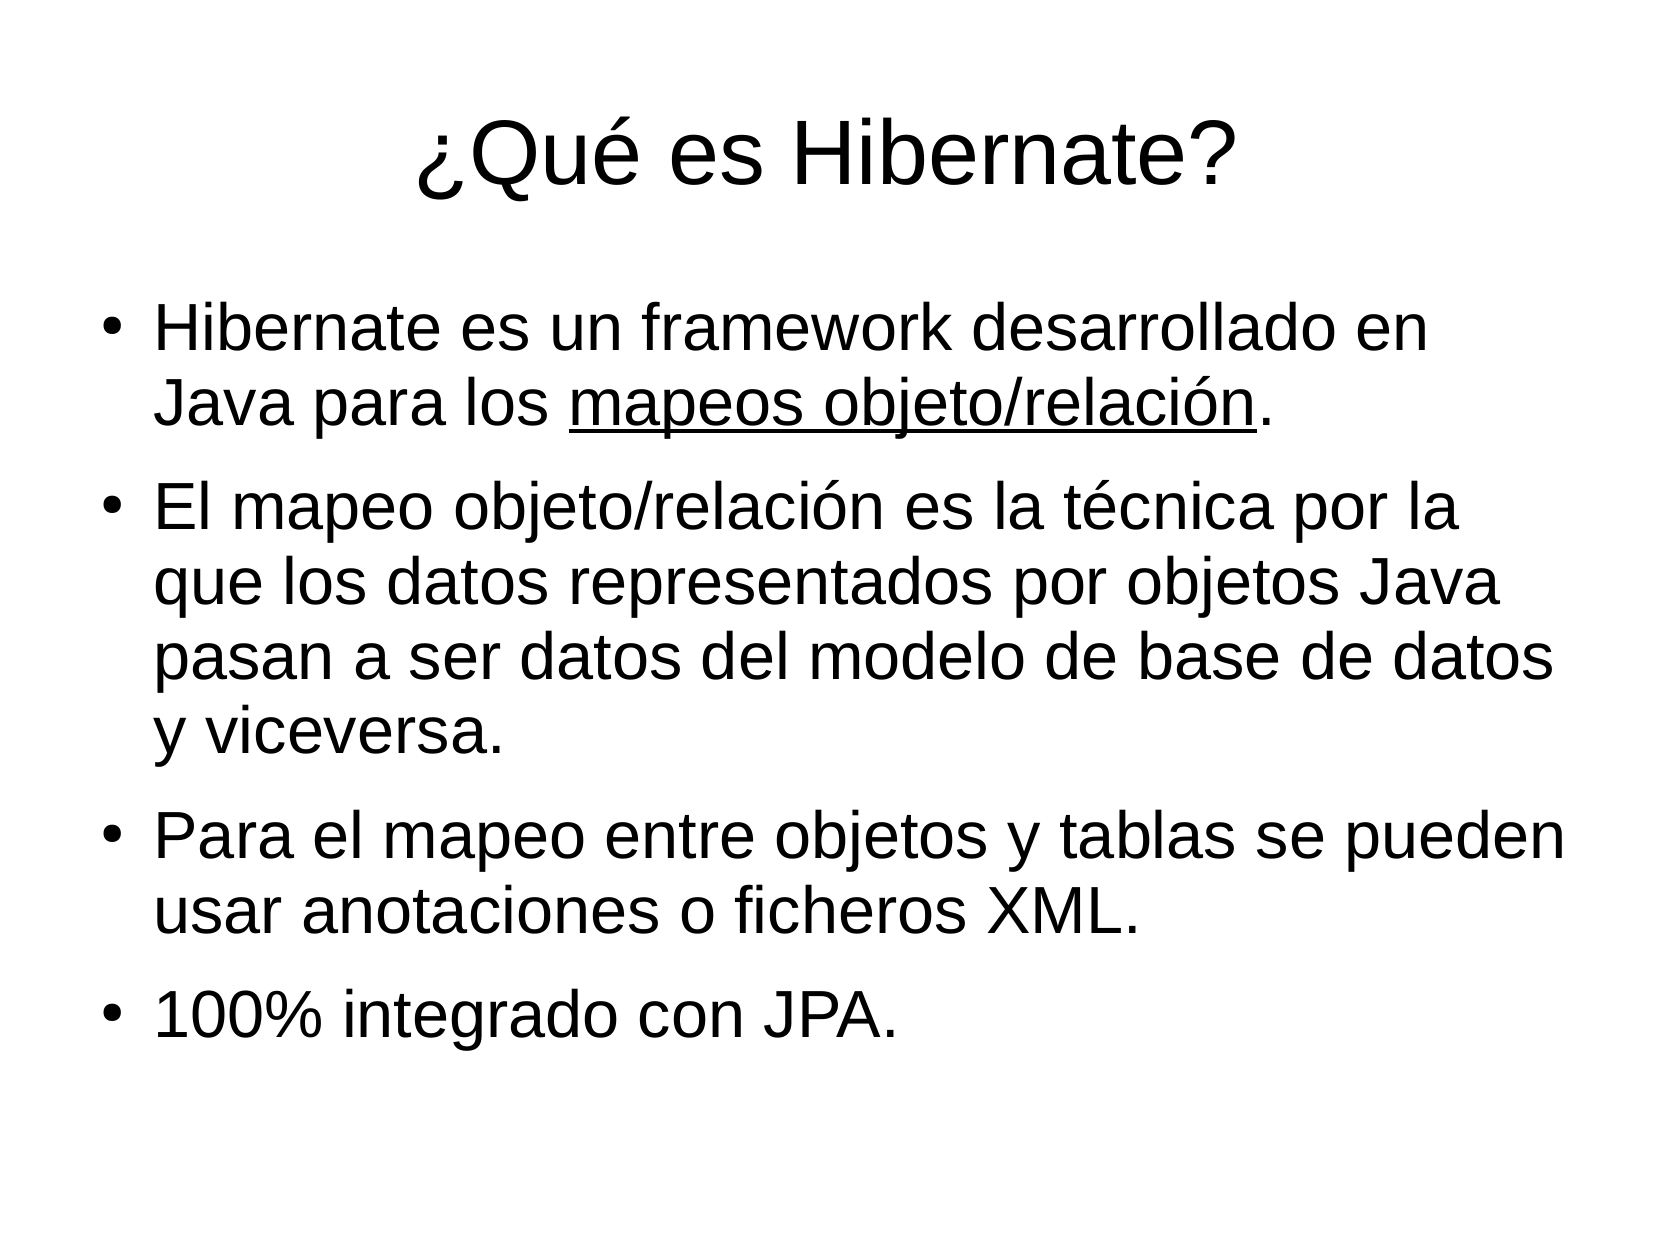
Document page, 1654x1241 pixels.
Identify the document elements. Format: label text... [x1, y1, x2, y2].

title ¿Qué es Hibernate? [82, 49, 1571, 257]
list Hibernate es un framework desarrollado en Java para los mapeos objeto/relación. El mapeo objeto/relación es la técnica por la que los datos representados por objetos Java pasan a ser datos del modelo de base de datos y viceversa. Para el mapeo entre objetos y tablas se pueden usar anotaciones o ficheros XML. 100% integrado con JPA. [82, 290, 1571, 1109]
